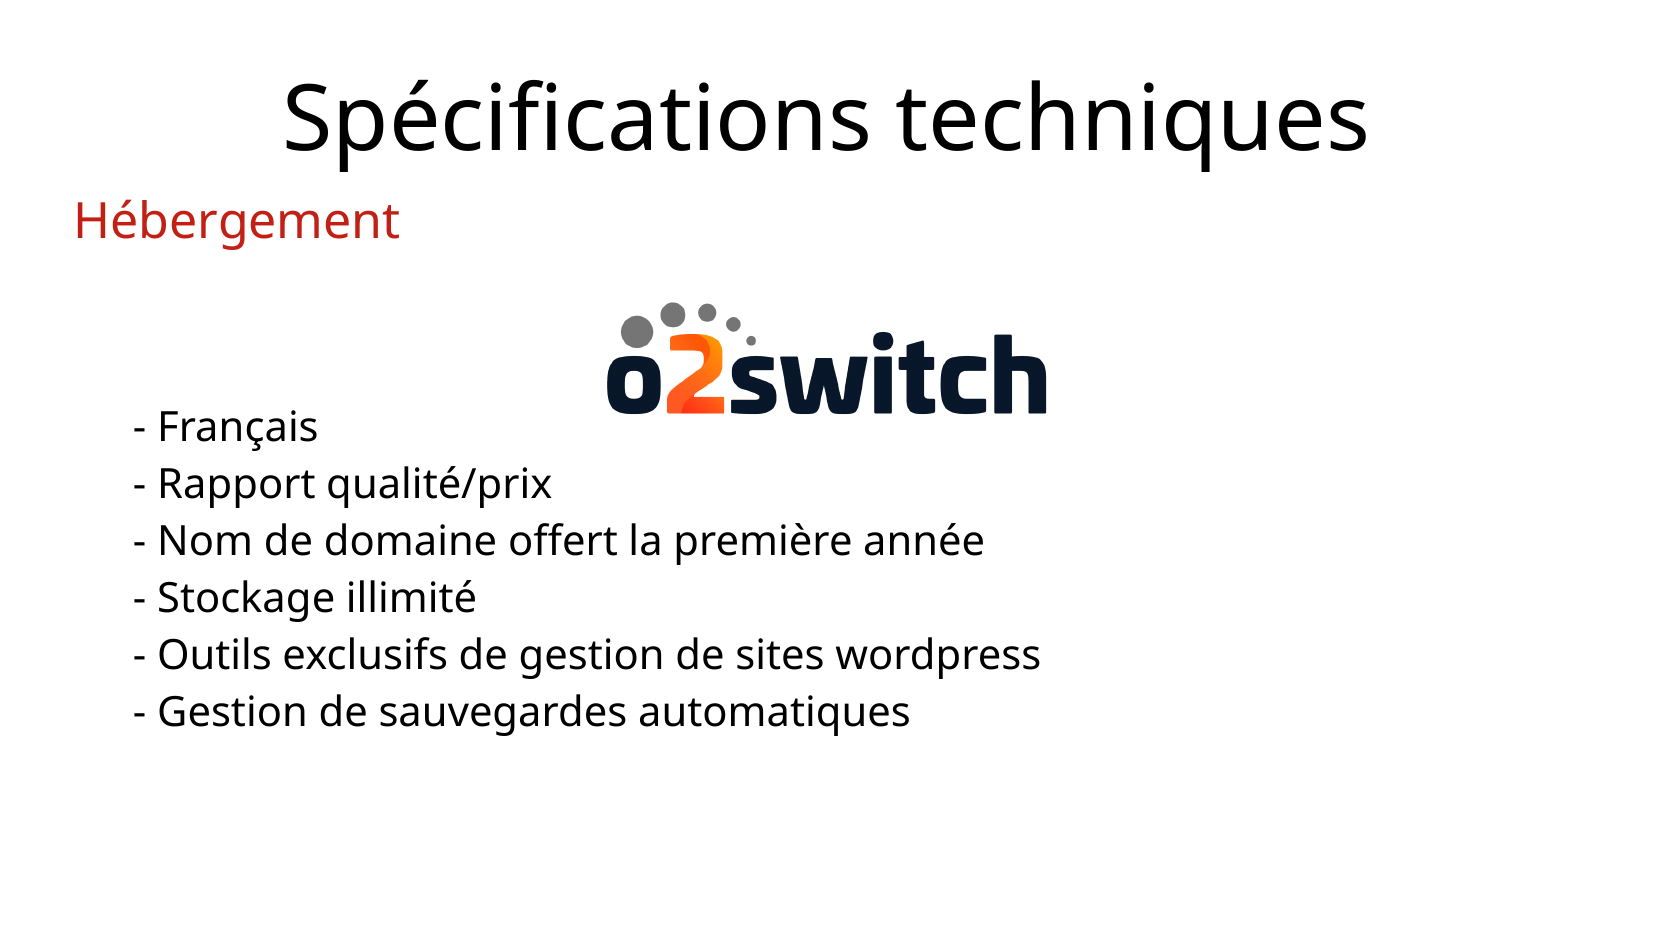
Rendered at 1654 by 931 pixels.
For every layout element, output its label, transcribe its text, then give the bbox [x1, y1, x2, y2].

text_box - Français - Rapport qualité/prix - Nom de domaine offert la première année - Stockage illimité - Outils exclusifs de gestion de sites wordpress - Gestion de sauvegardes automatiques [118, 389, 1270, 709]
title Spécifications techniques [82, 37, 1571, 193]
text_box Hébergement [59, 177, 886, 253]
picture [595, 295, 1058, 389]
